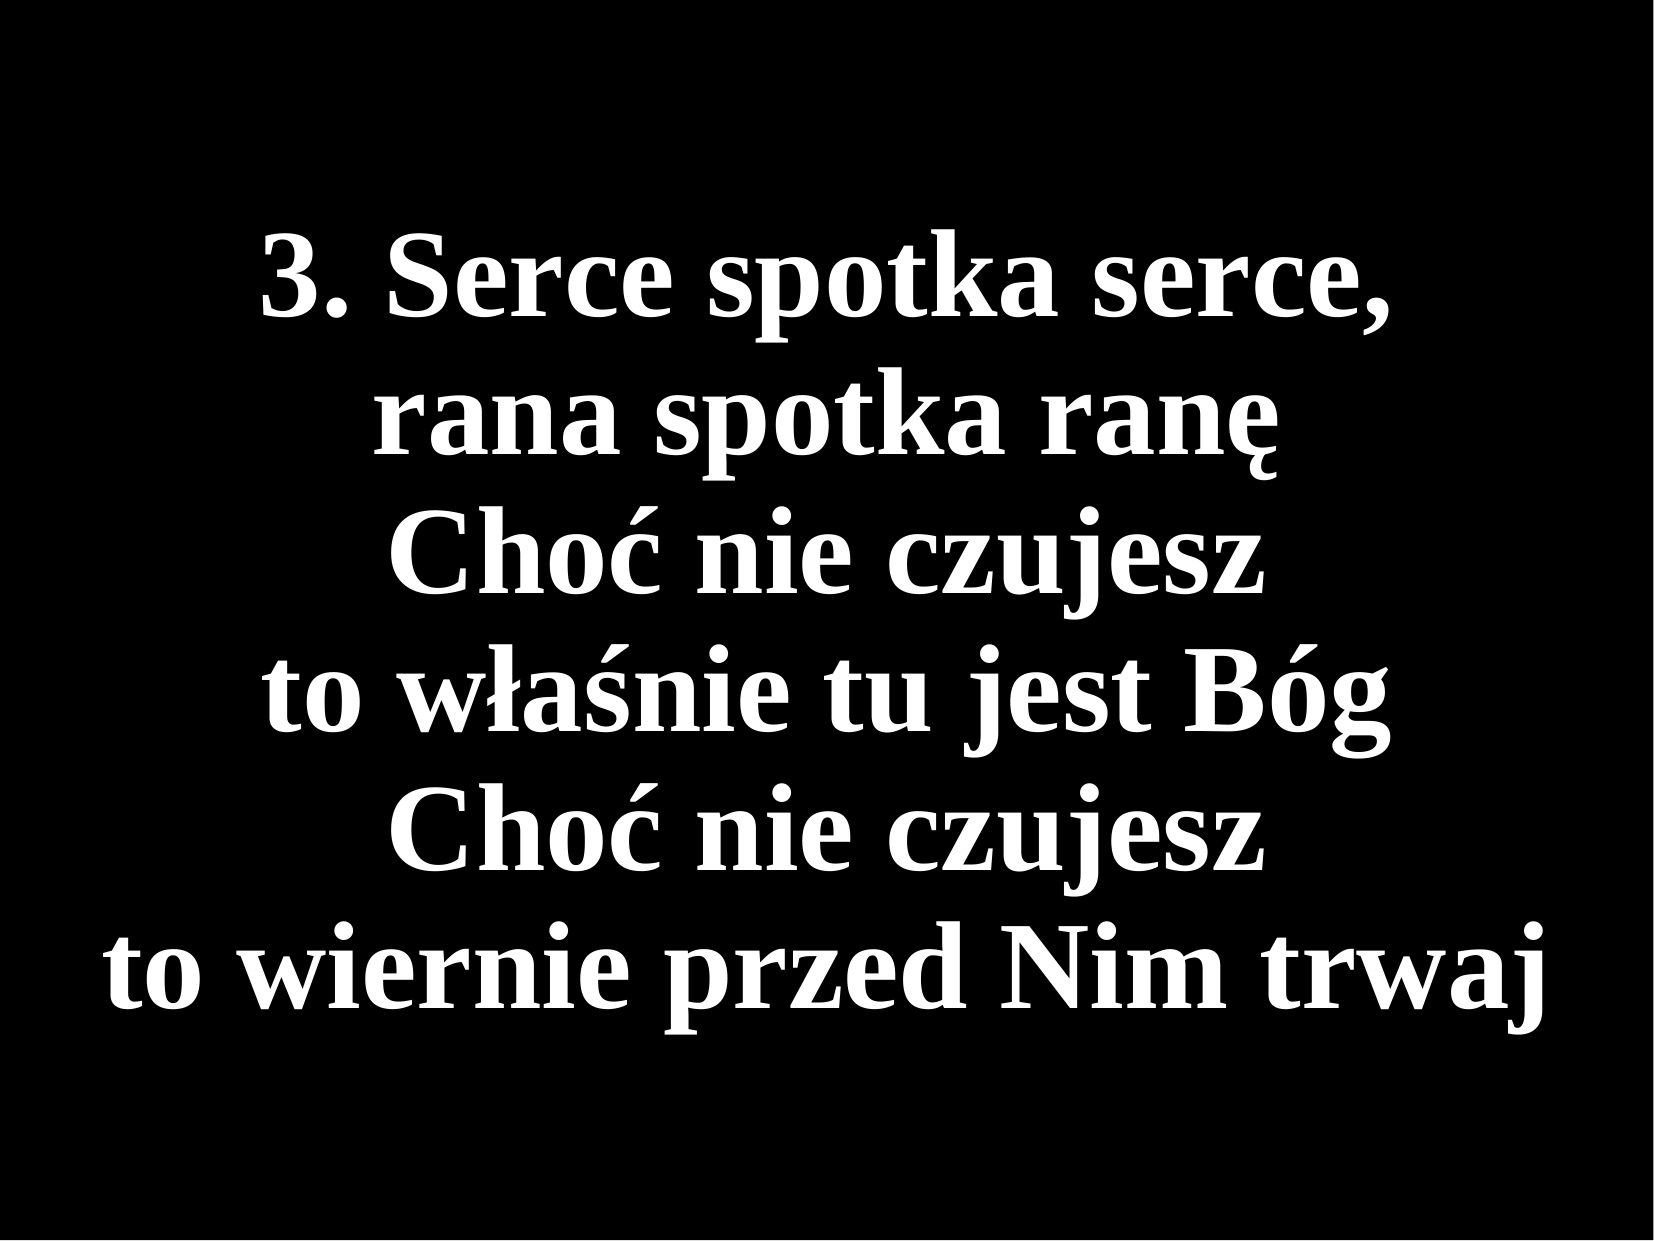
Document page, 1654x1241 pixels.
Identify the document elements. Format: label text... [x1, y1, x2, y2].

title 3. Serce spotka serce, rana spotka ranę Choć nie czujesz to właśnie tu jest Bóg Choć nie czujesz to wiernie przed Nim trwaj [0, 0, 1654, 1241]
